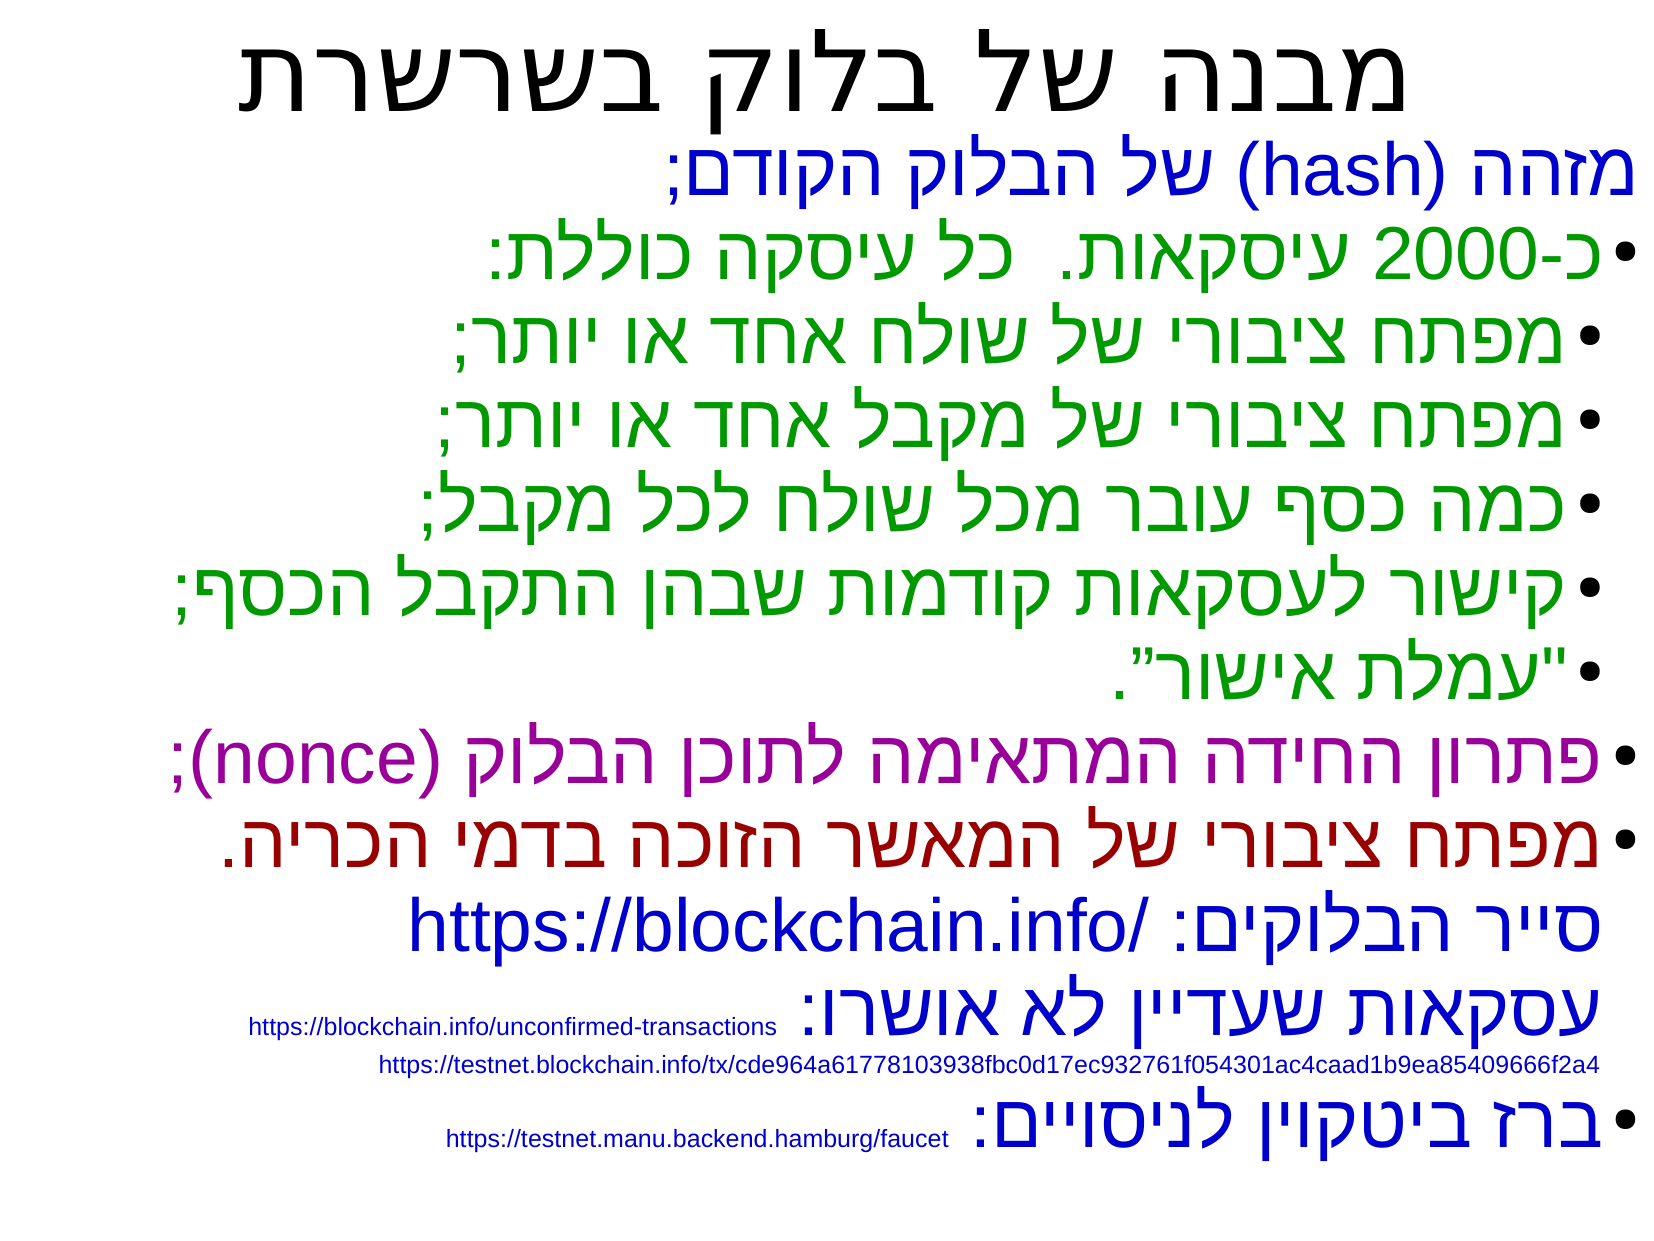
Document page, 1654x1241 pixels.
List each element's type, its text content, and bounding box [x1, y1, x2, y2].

text_box מזהה (hash) של הבלוק הקודם; כ-2000 עיסקאות. כל עיסקה כוללת: מפתח ציבורי של שולח אחד או יותר; מפתח ציבורי של מקבל אחד או יותר; כמה כסף עובר מכל שולח לכל מקבל; קישור לעסקאות קודמות שבהן התקבל הכסף; "עמלת אישור”. פתרון החידה המתאימה לתוכן הבלוק (nonce); מפתח ציבורי של המאשר הזוכה בדמי הכריה. סייר הבלוקים: https://blockchain.info/ עסקאות שעדיין לא אושרו: https://blockchain.info/unconfirmed-transactions https://testnet.blockchain.info/tx/cde964a61778103938fbc0d17ec932761f054301ac4caad1b9ea85409666f2a4 ברז ביטקוין לניסויים: https://testnet.manu.backend.hamburg/faucet [0, 120, 1654, 1171]
text_box מבנה של בלוק בשרשרת [0, 0, 1654, 120]
